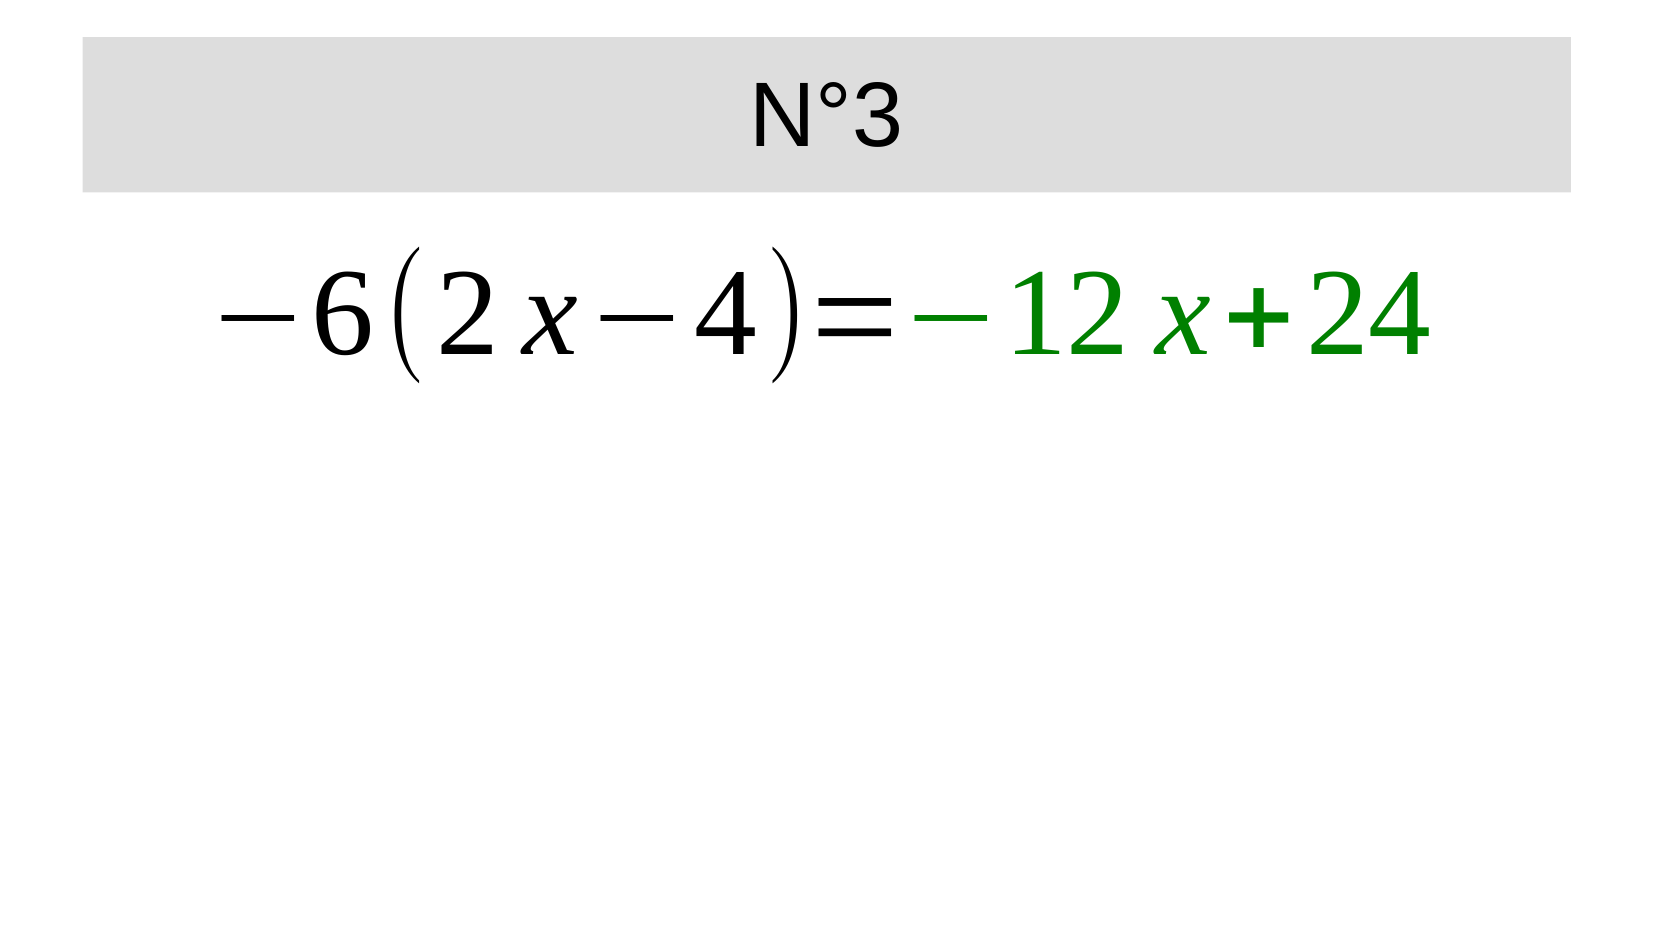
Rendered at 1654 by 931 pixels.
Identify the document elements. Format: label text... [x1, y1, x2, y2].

chart [201, 240, 1441, 390]
title N°3 [82, 37, 1571, 193]
